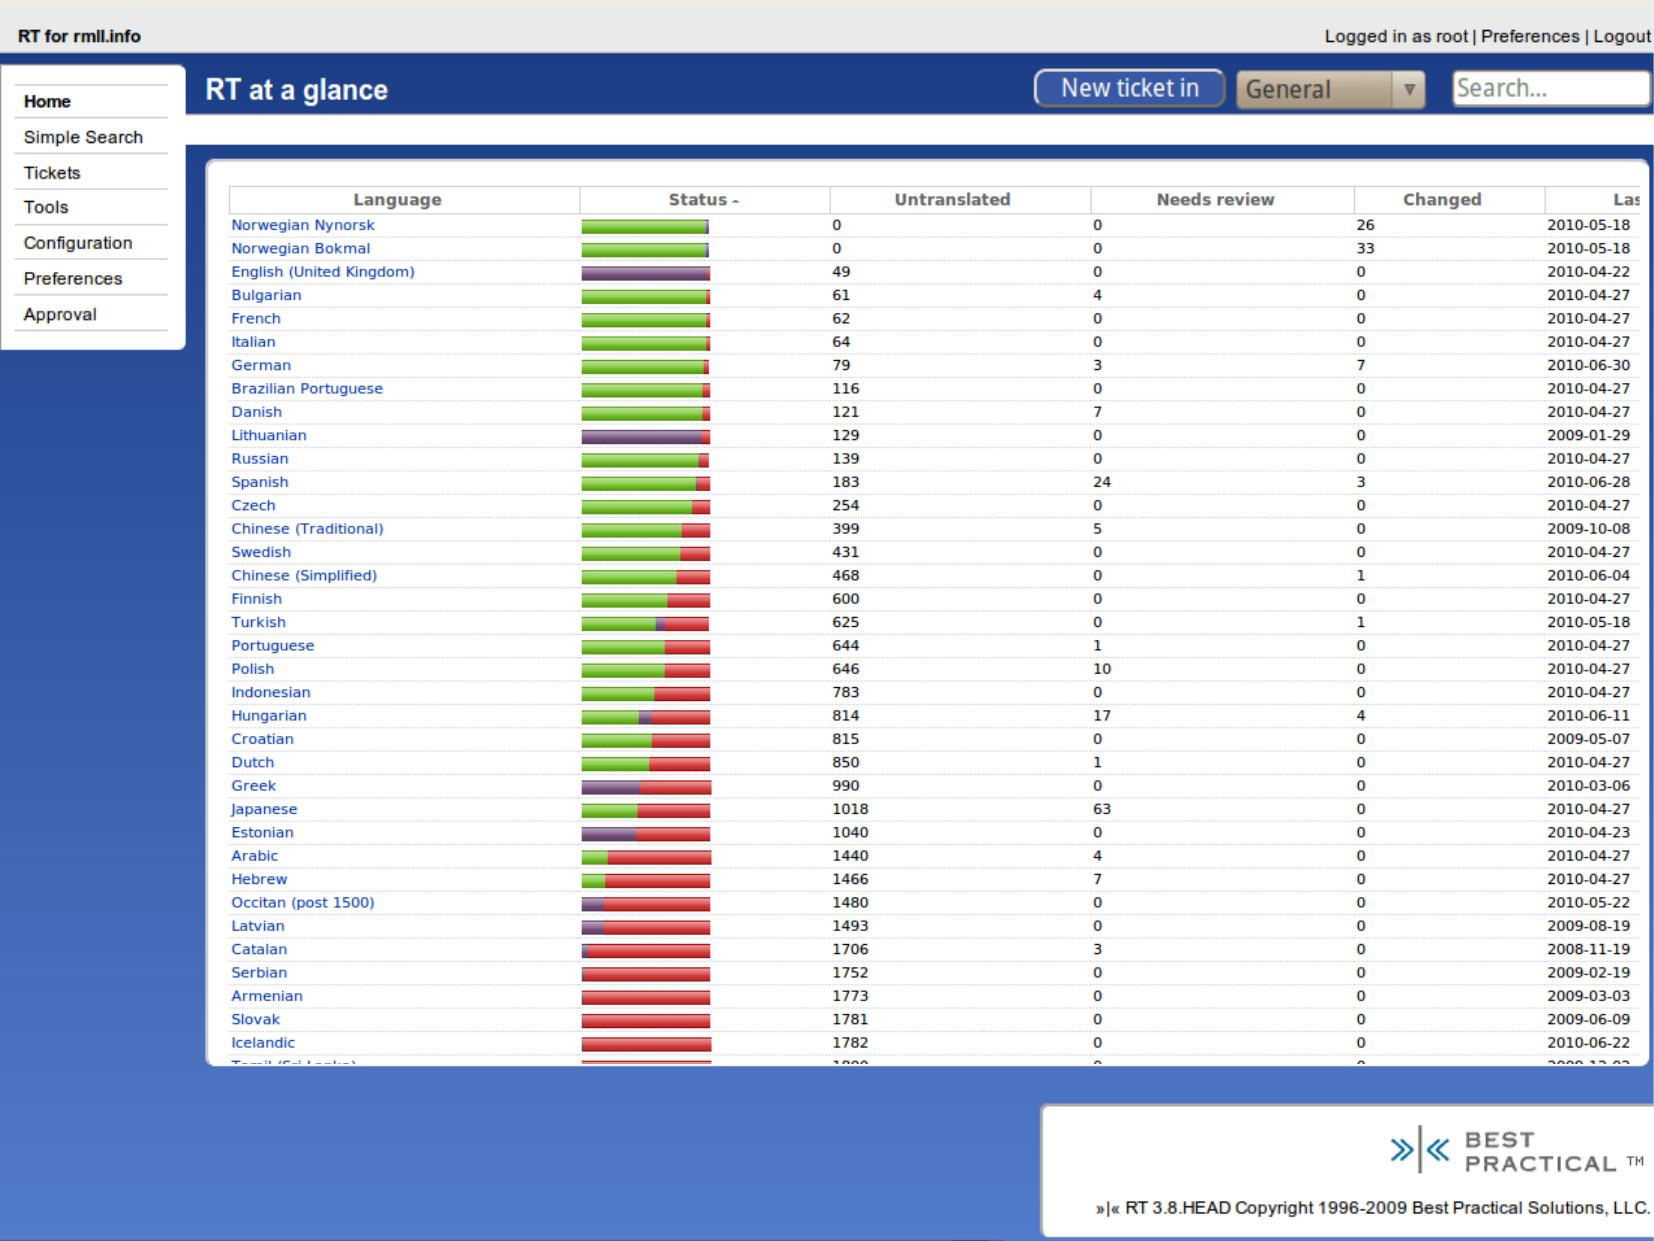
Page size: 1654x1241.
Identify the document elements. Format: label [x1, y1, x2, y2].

picture [210, 0, 1654, 1241]
